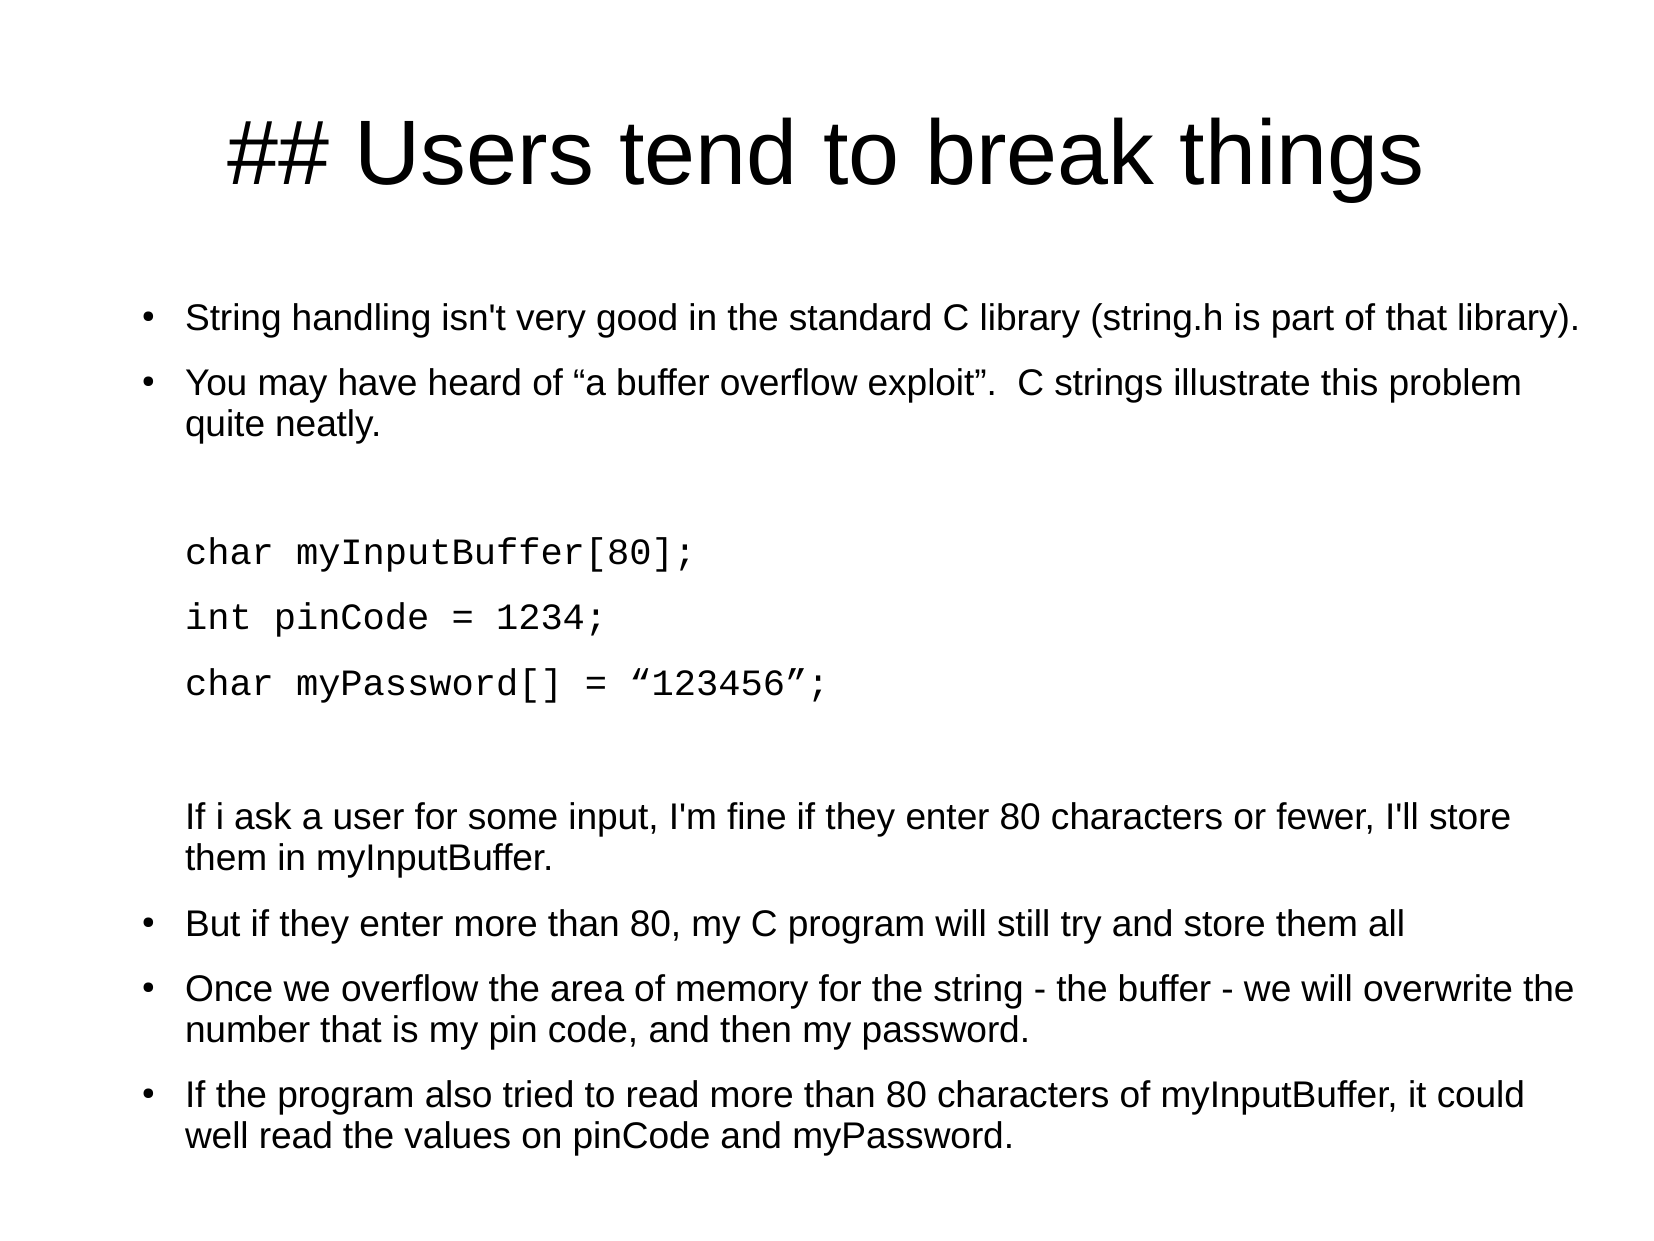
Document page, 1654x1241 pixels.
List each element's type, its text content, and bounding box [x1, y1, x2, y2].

list String handling isn't very good in the standard C library (string.h is part of that library). You may have heard of “a buffer overflow exploit”. C strings illustrate this problem quite neatly. char myInputBuffer[80]; int pinCode = 1234; char myPassword[] = “123456”; If i ask a user for some input, I'm fine if they enter 80 characters or fewer, I'll store them in myInputBuffer. But if they enter more than 80, my C program will still try and store them all Once we overflow the area of memory for the string - the buffer - we will overwrite the number that is my pin code, and then my password. If the program also tried to read more than 80 characters of myInputBuffer, it could well read the values on pinCode and myPassword. [127, 296, 1583, 1170]
title ## Users tend to break things [82, 49, 1571, 257]
